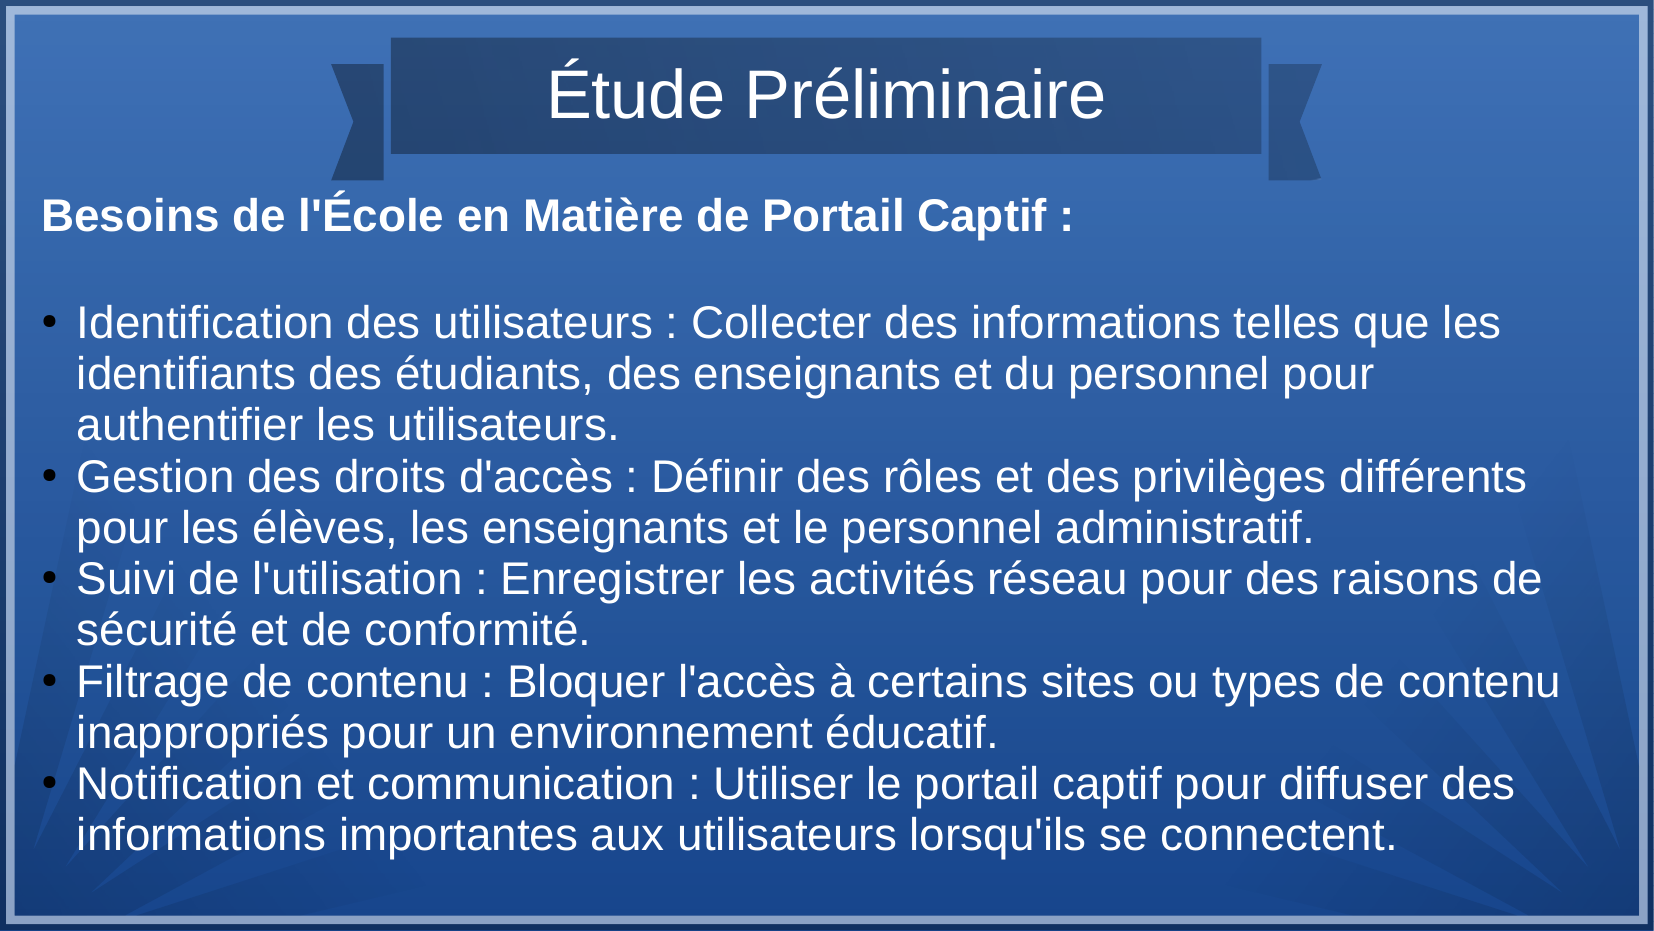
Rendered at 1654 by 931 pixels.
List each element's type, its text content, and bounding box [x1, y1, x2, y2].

title Étude Préliminaire [389, 35, 1264, 154]
text_box Besoins de l'École en Matière de Portail Captif : Identification des utilisateurs : Collecter des informations telles que les identifiants des étudiants, des enseignants et du personnel pour authentifier les utilisateurs. Gestion des droits d'accès : Définir des rôles et des privilèges différents pour les élèves, les enseignants et le personnel administratif. Suivi de l'utilisation : Enregistrer les activités réseau pour des raisons de sécurité et de conformité. Filtrage de contenu : Bloquer l'accès à certains sites ou types de contenu inappropriés pour un environnement éducatif. Notification et communication : Utiliser le portail captif pour diffuser des informations importantes aux utilisateurs lorsqu'ils se connectent. [26, 182, 1595, 931]
